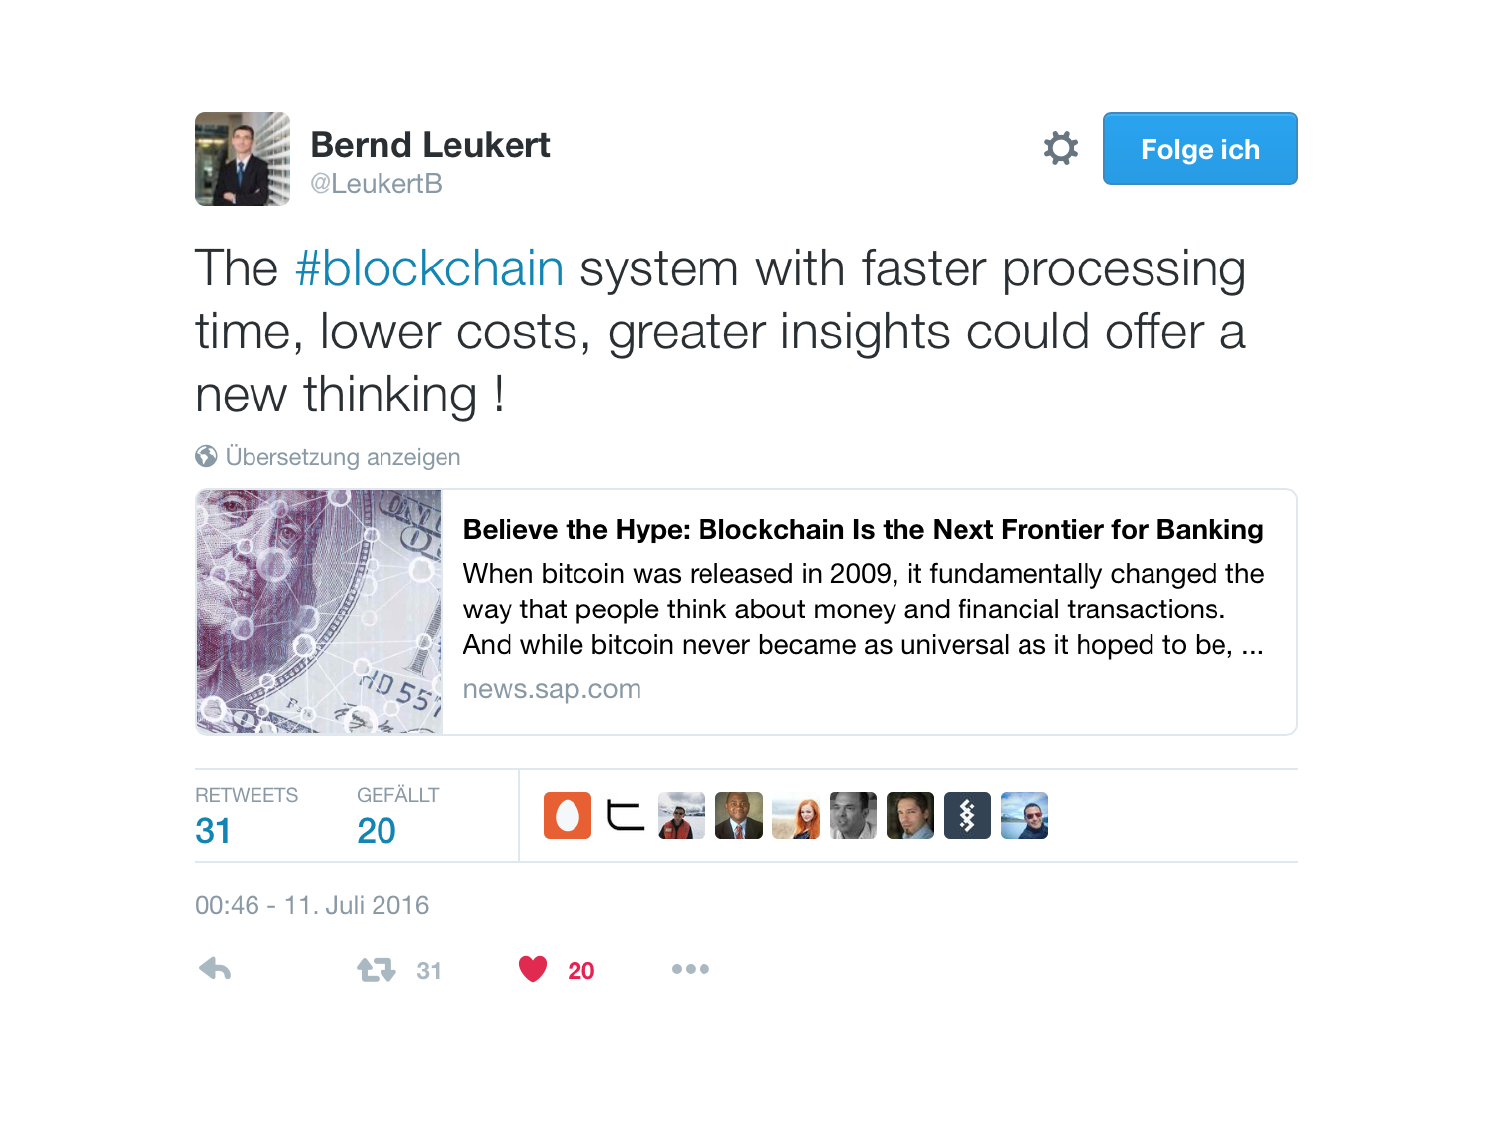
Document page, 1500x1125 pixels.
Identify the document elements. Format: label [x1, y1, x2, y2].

picture [125, 62, 1344, 1018]
